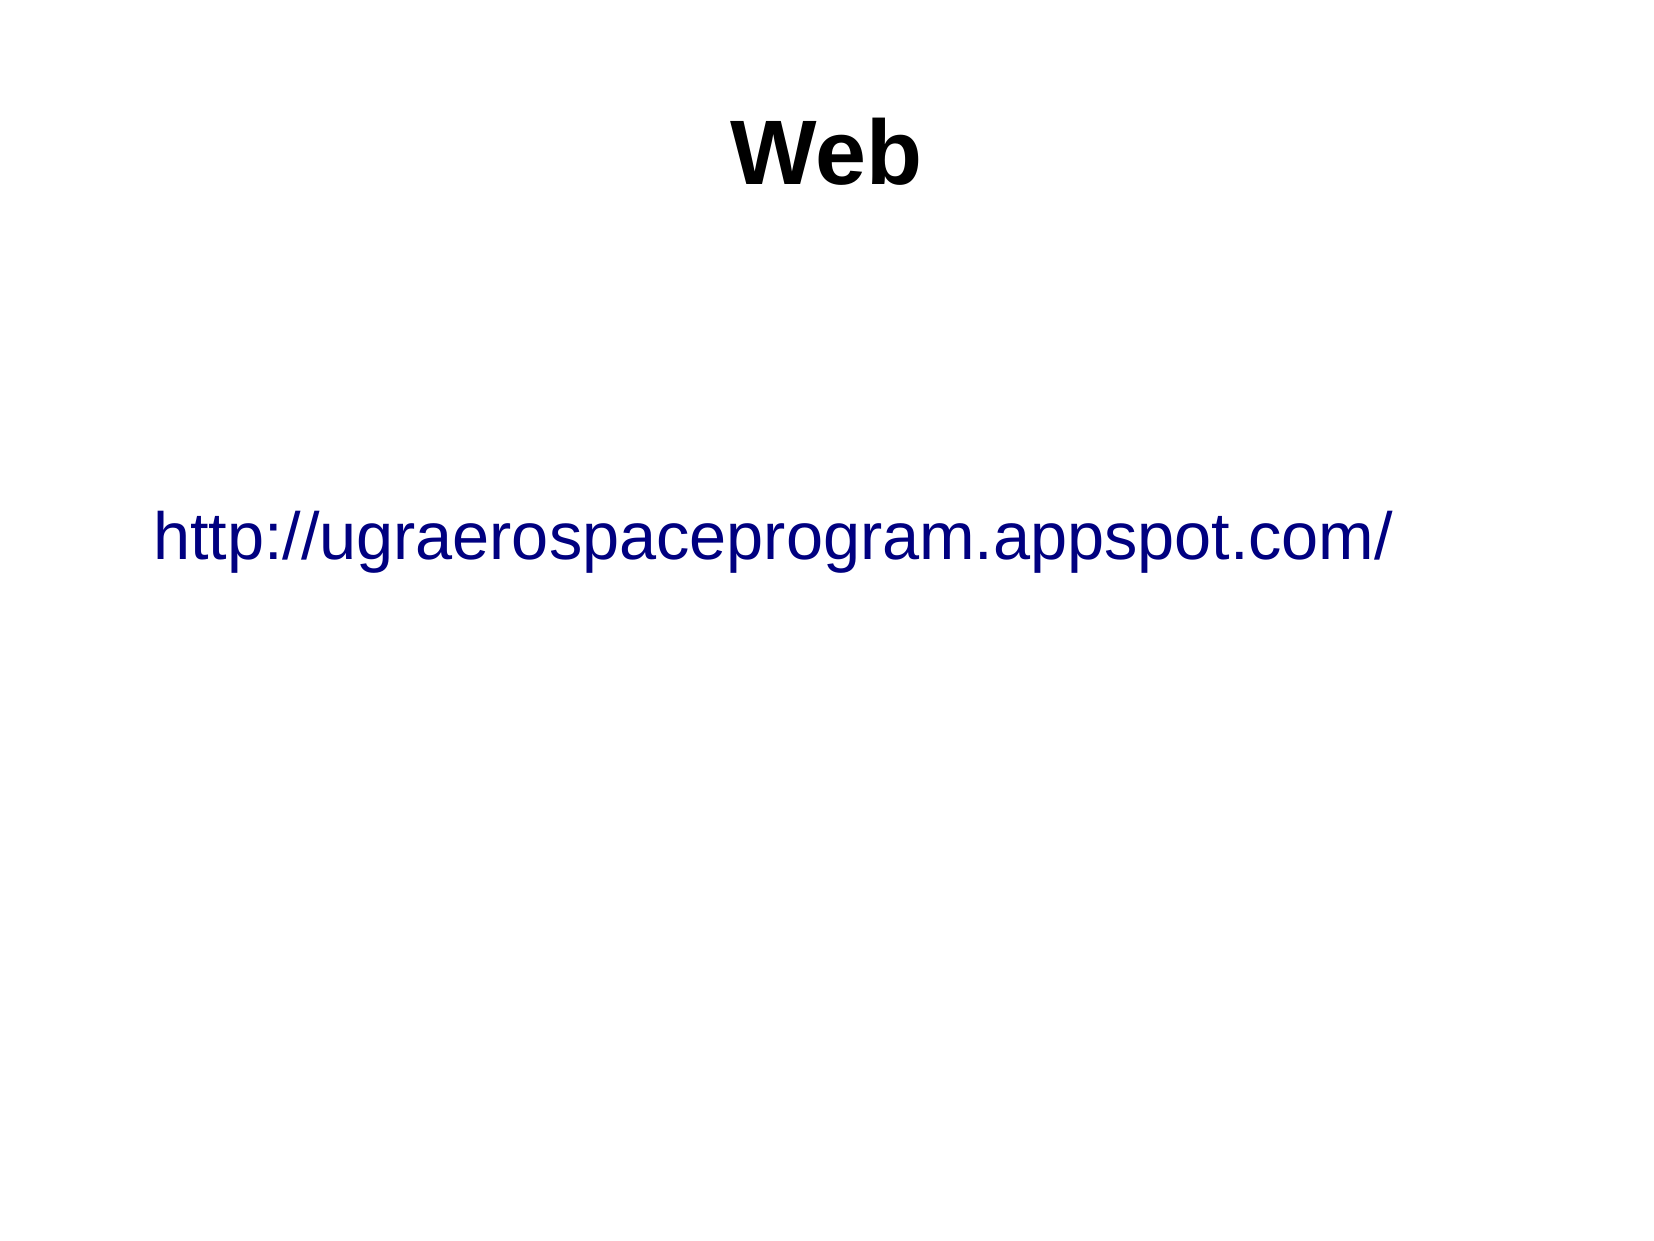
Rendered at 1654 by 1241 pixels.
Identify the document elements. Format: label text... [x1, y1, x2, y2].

title Web [82, 49, 1571, 257]
list http://ugraerospaceprogram.appspot.com/ [82, 290, 1571, 1010]
